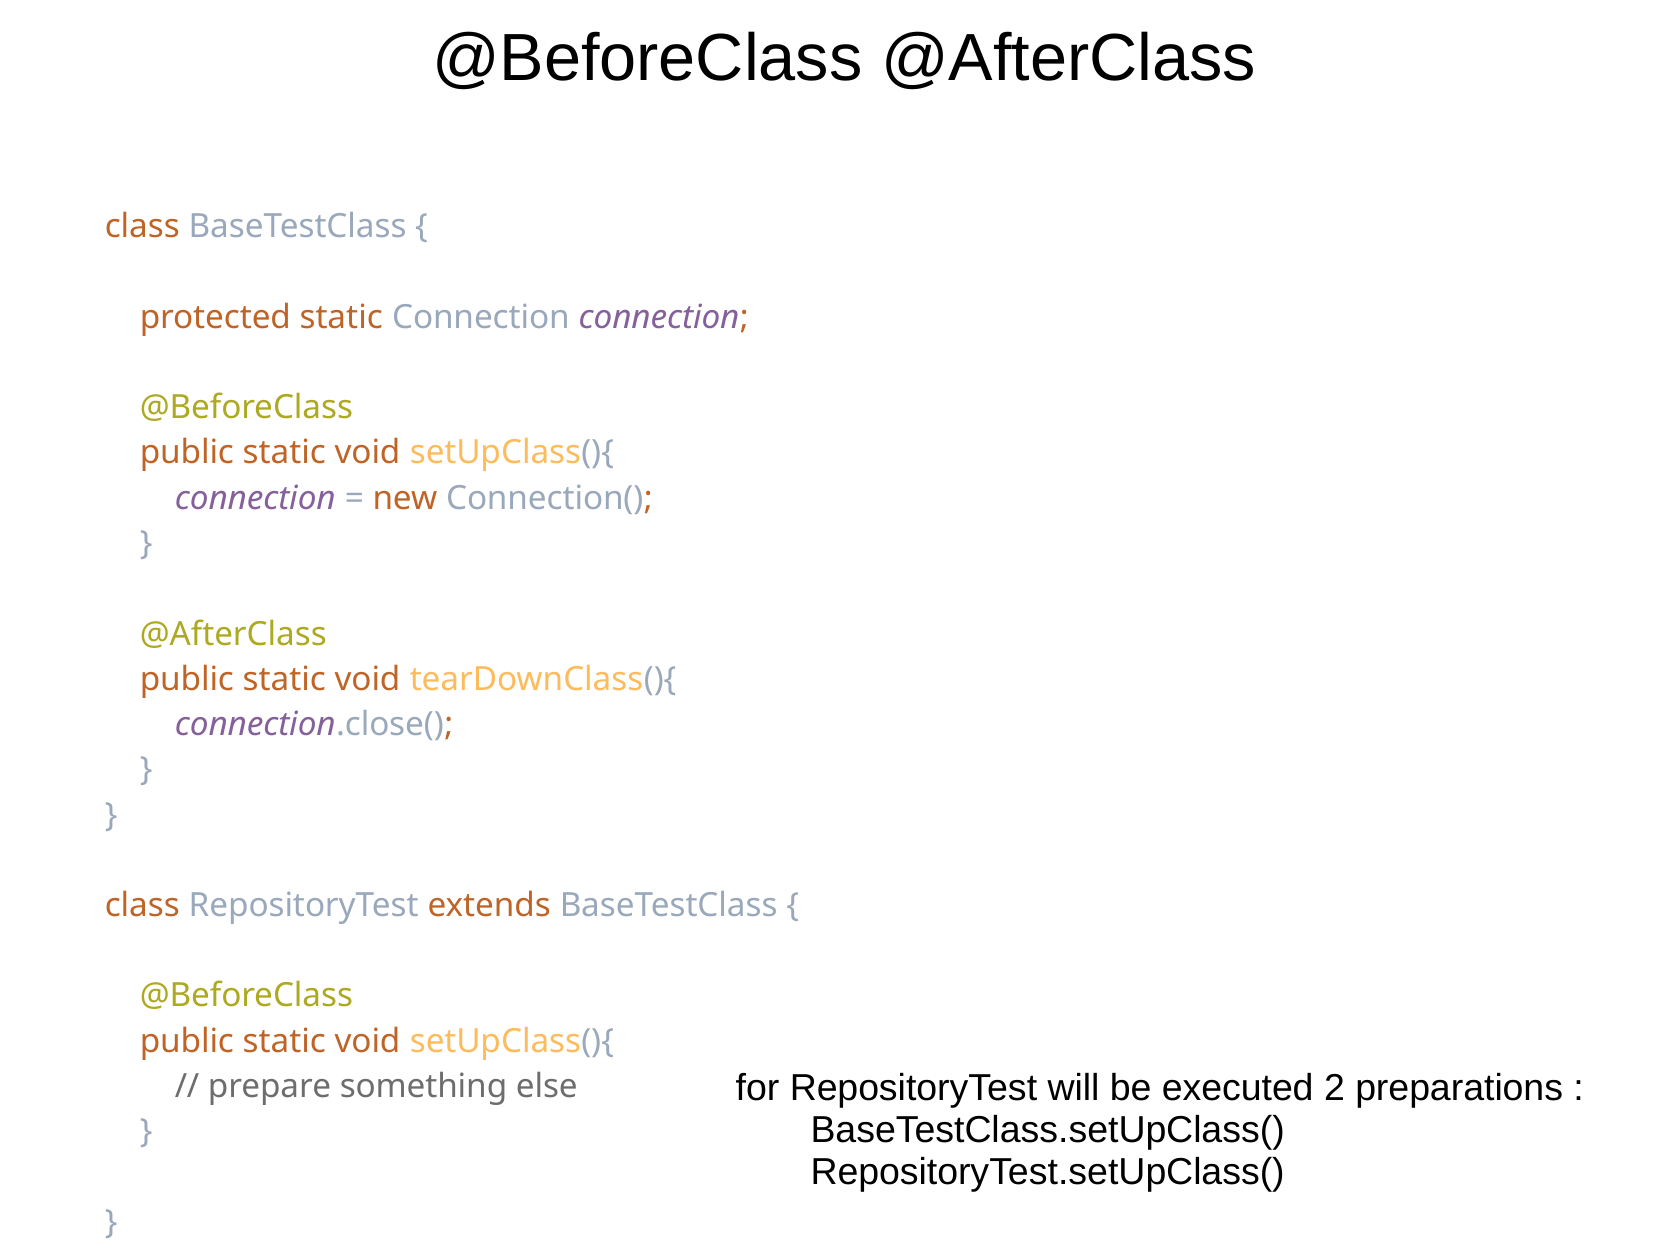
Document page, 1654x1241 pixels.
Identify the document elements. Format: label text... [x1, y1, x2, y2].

title @BeforeClass @AfterClass [82, 13, 1571, 100]
text_box class BaseTestClass { protected static Connection connection; @BeforeClass public static void setUpClass(){ connection = new Connection(); } @AfterClass public static void tearDownClass(){ connection.close(); } } class RepositoryTest extends BaseTestClass { @BeforeClass public static void setUpClass(){ // prepare something else } } [90, 195, 1002, 1101]
text_box for RepositoryTest will be executed 2 preparations : BaseTestClass.setUpClass() RepositoryTest.setUpClass() [720, 1059, 1606, 1201]
